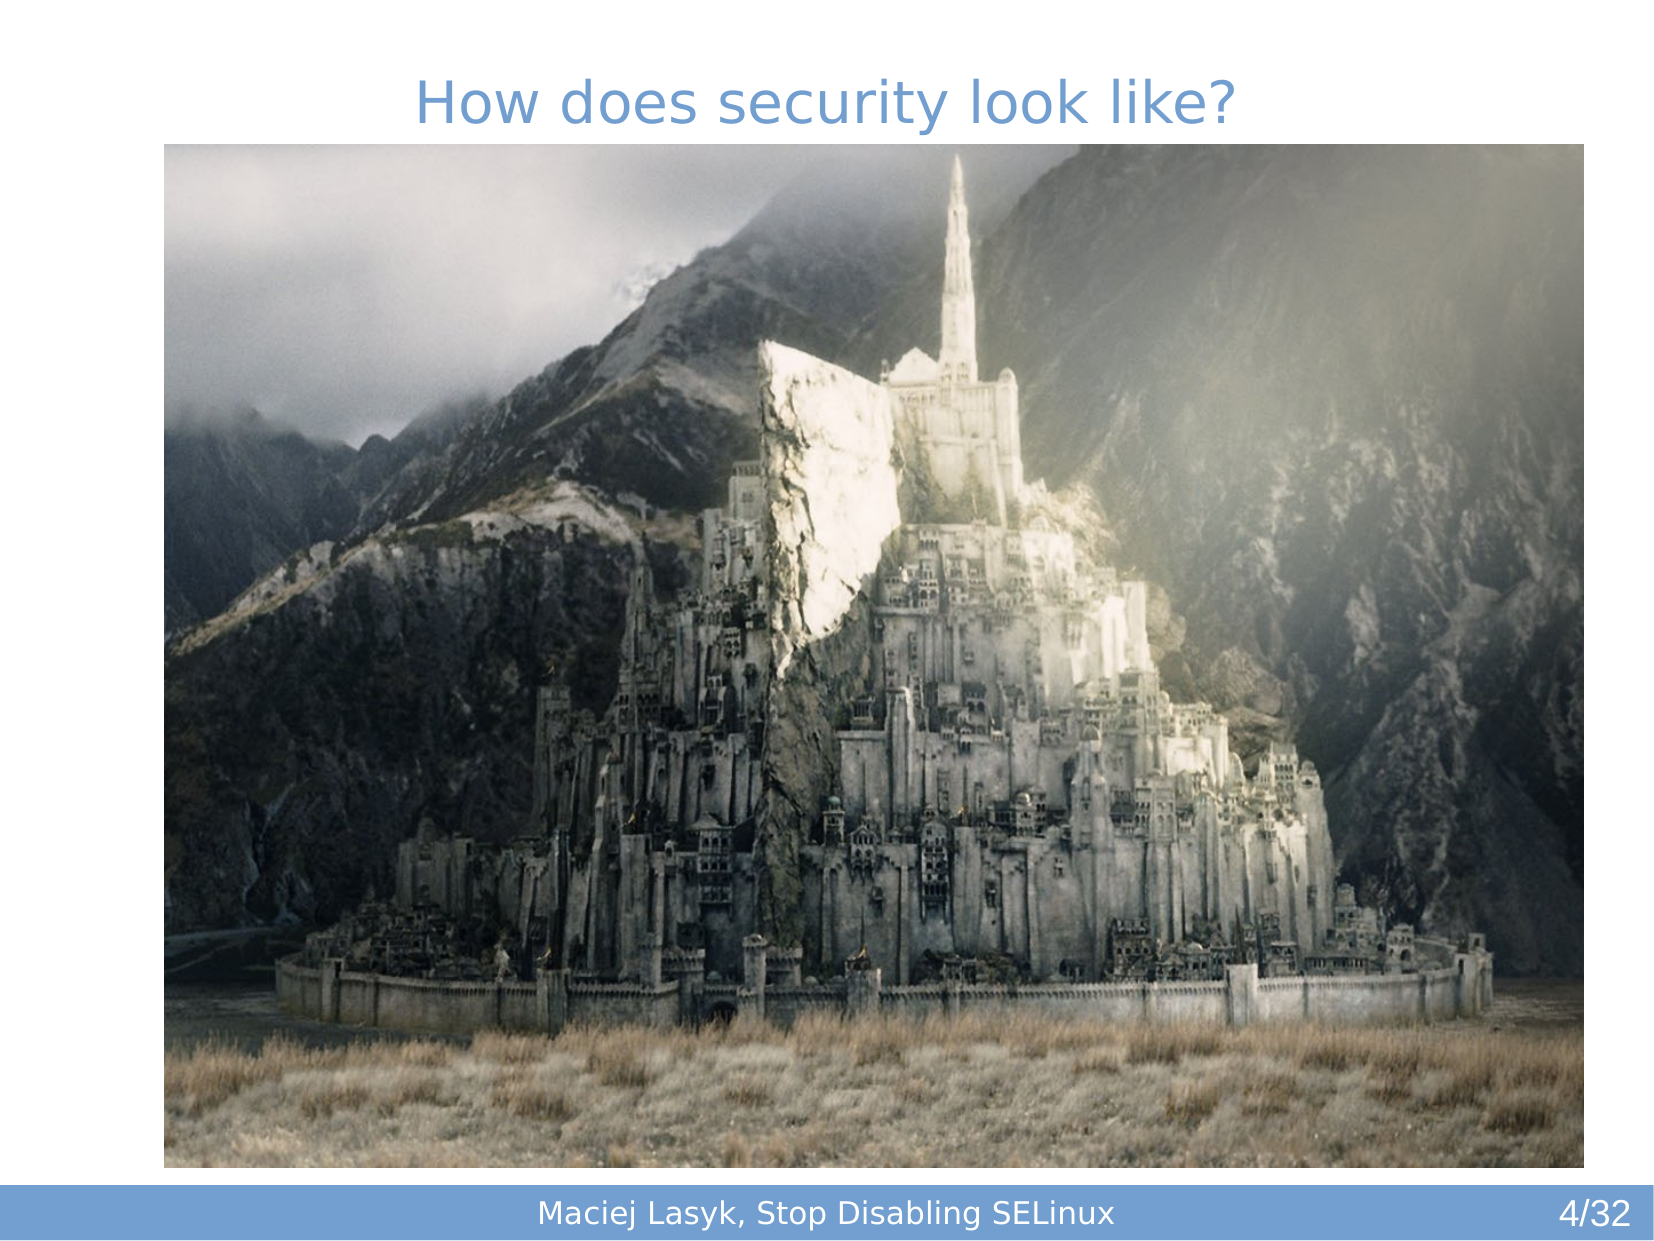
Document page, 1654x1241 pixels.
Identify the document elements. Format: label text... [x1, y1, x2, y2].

text_box Maciej Lasyk, Stop Disabling SELinux [522, 1188, 1132, 1240]
text_box How does security look like? [399, 61, 1254, 145]
text_box [0, 1185, 1533, 1241]
text_box 4/32 [1533, 1185, 1647, 1241]
text_box [1647, 1185, 1654, 1241]
picture [164, 144, 1584, 1168]
